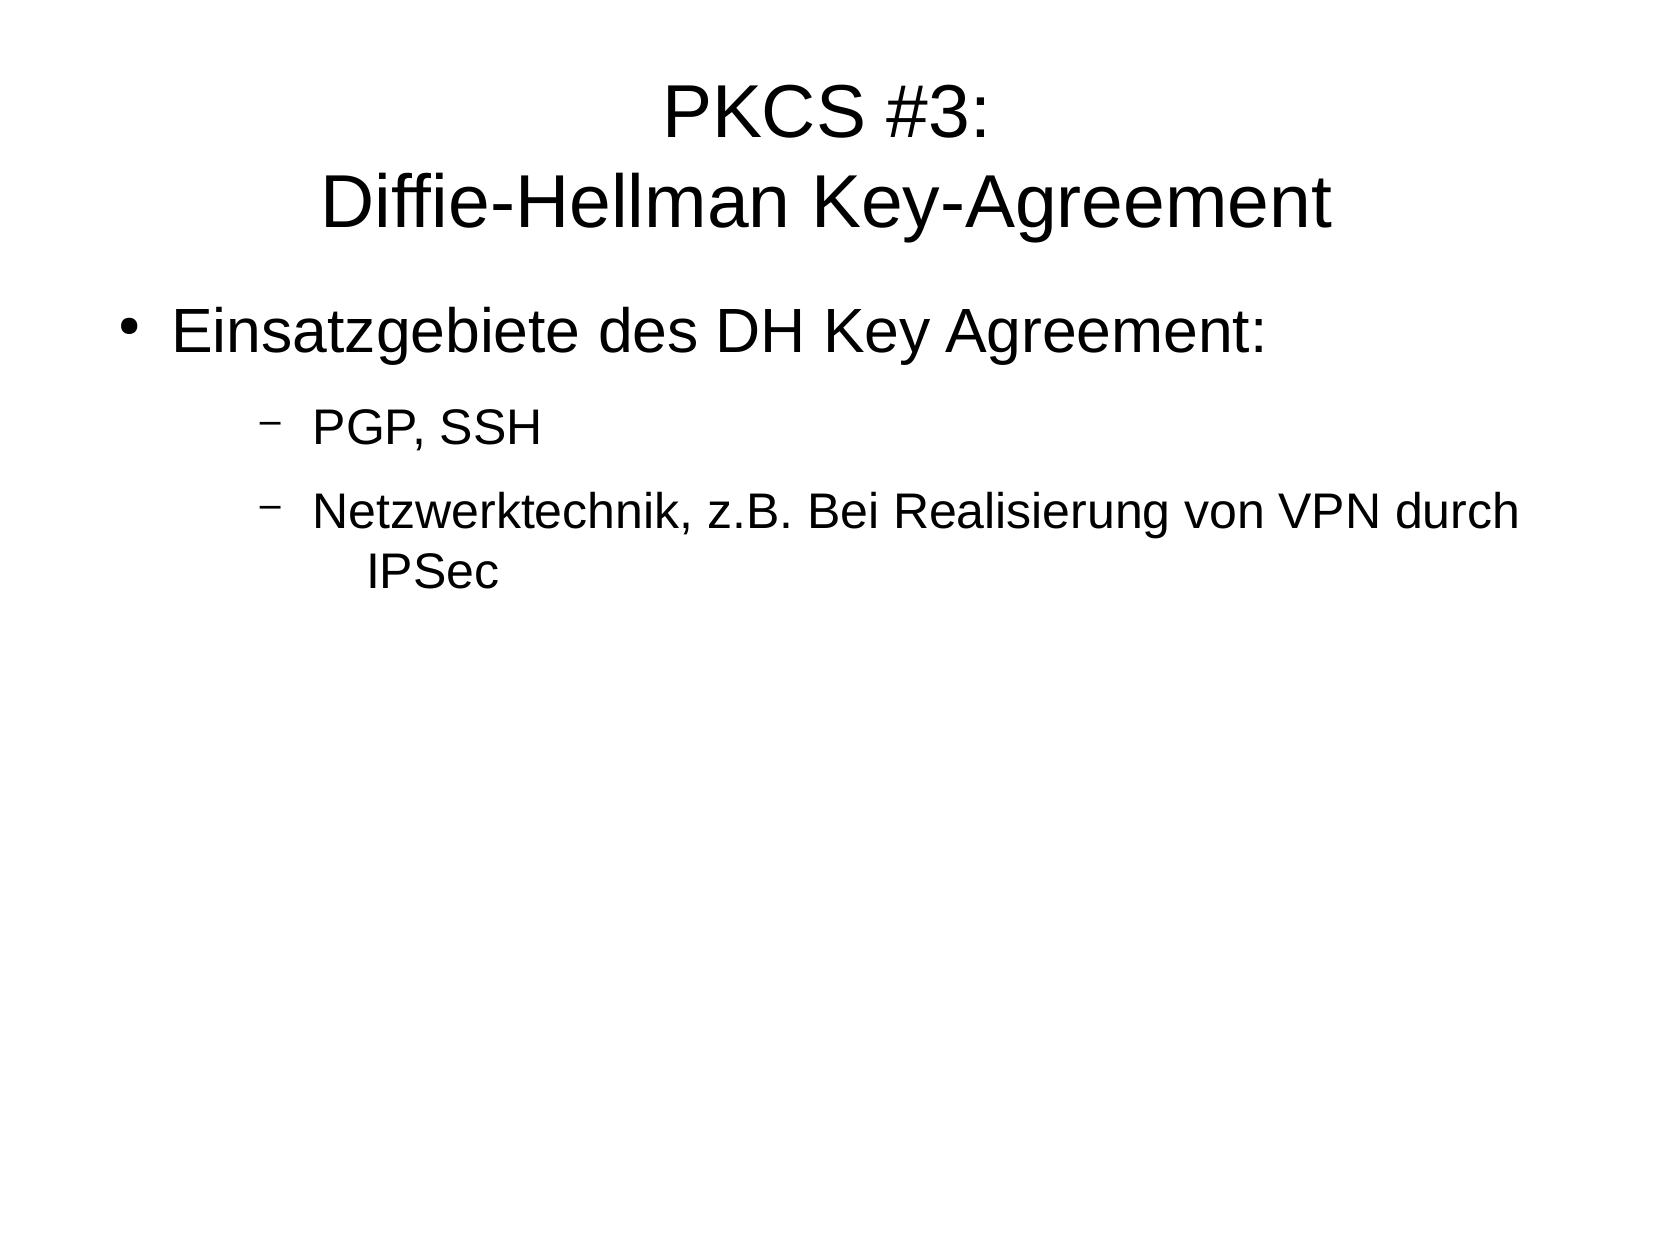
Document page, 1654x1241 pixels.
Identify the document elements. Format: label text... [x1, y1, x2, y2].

text_box Einsatzgebiete des DH Key Agreement: PGP, SSH Netzwerktechnik, z.B. Bei Realisierung von VPN durch IPSec [82, 290, 1571, 1010]
text_box PKCS #3: Diffie-Hellman Key-Agreement [82, 49, 1571, 257]
